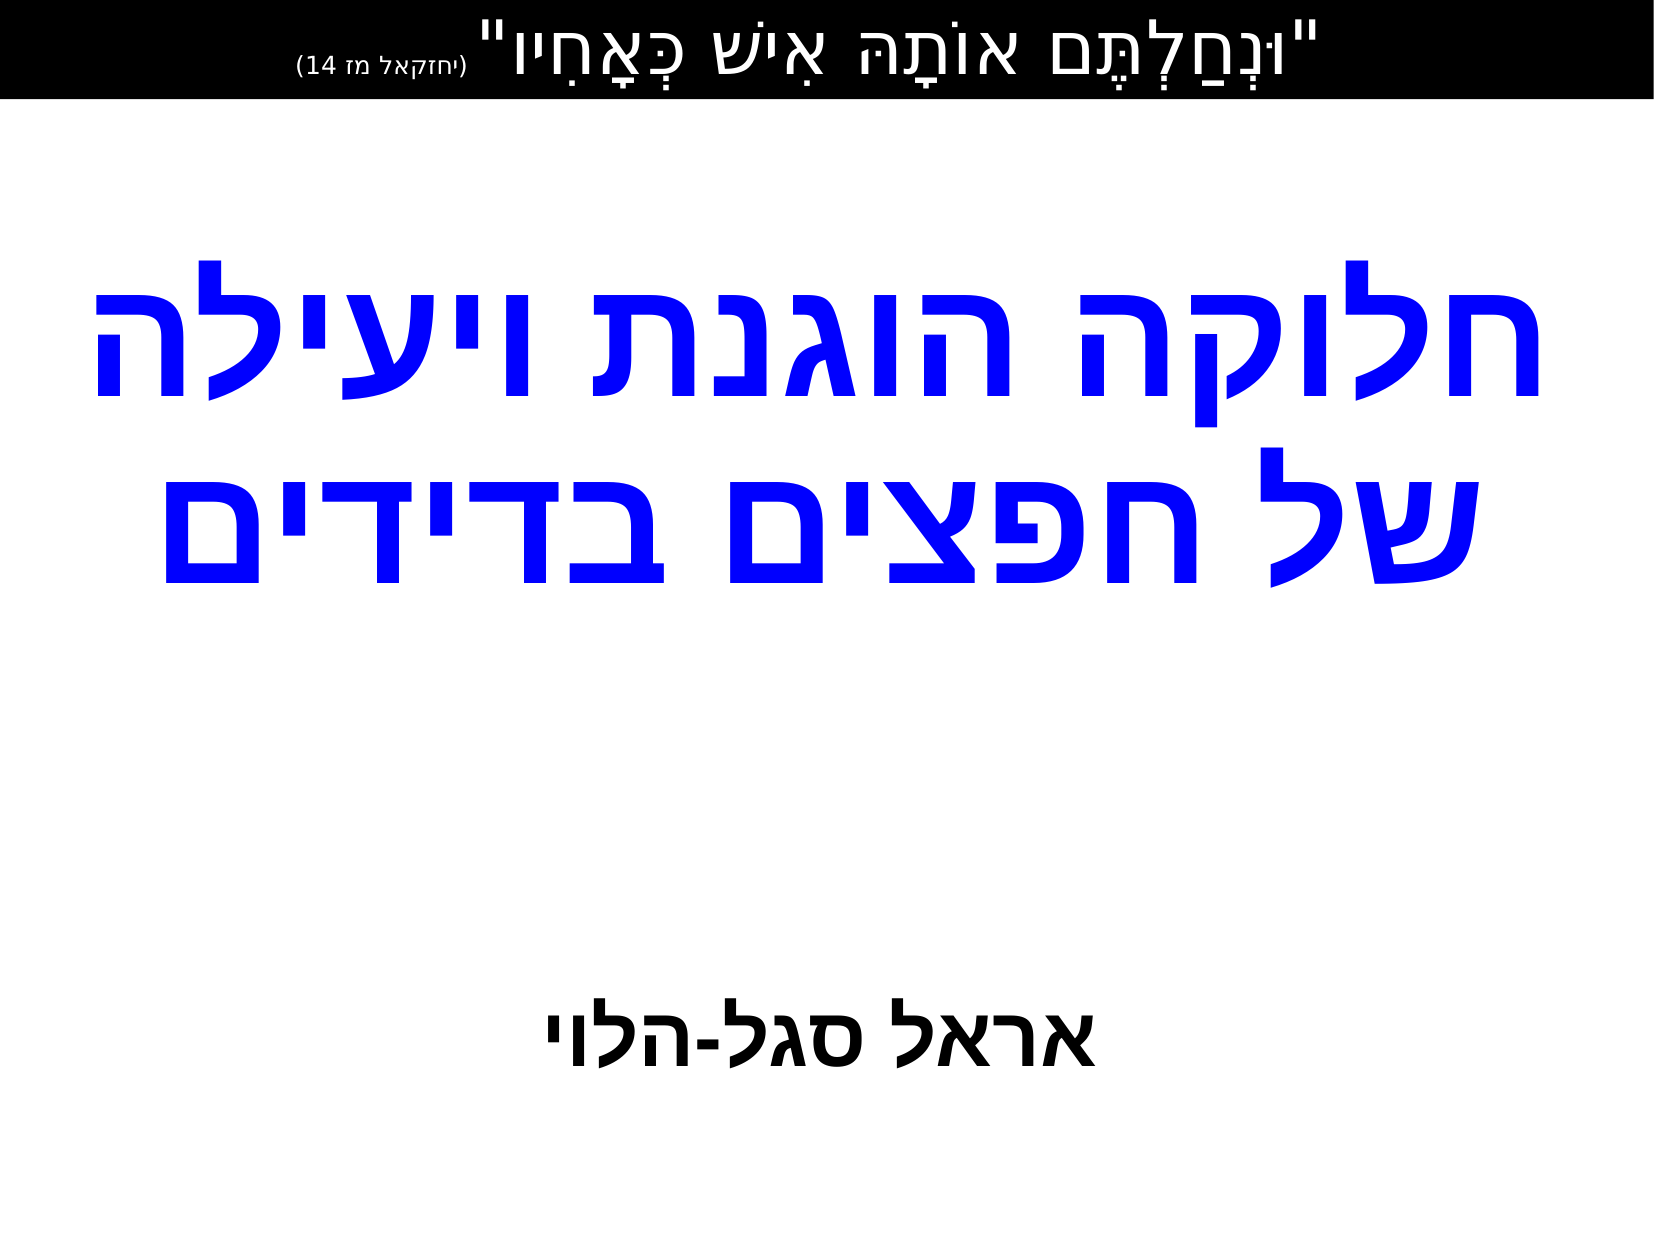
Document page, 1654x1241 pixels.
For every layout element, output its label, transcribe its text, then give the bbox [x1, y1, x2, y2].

title חלוקה הוגנת ויעילה של חפצים בדידים אראל סגל-הלוי [0, 100, 1654, 1240]
text_box "וּנְחַלְתֶּם אוֹתָהּ אִישׁ כְּאָחִיו" (יחזקאל מז 14) [0, 0, 1654, 100]
